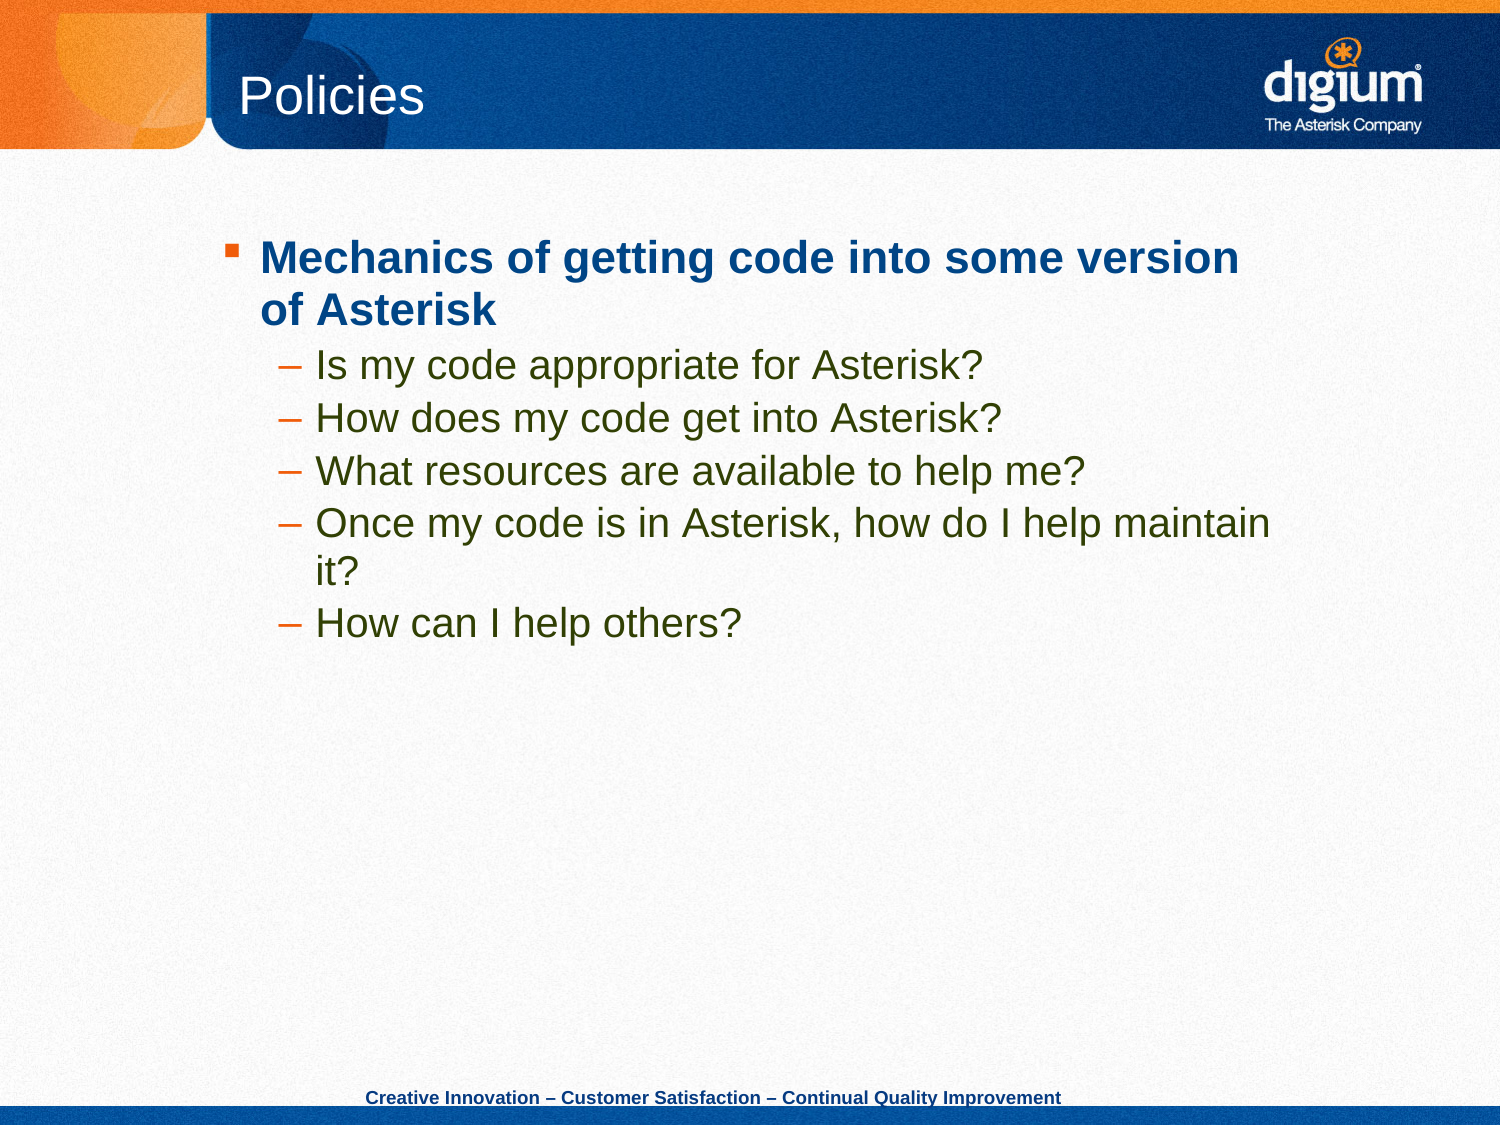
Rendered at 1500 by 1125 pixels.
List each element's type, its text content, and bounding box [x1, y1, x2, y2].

picture [0, 0, 1500, 1125]
list Mechanics of getting code into some version of Asterisk Is my code appropriate for Asterisk? How does my code get into Asterisk? What resources are available to help me? Once my code is in Asterisk, how do I help maintain it? How can I help others? [206, 224, 1301, 967]
title Policies [238, 27, 1243, 127]
